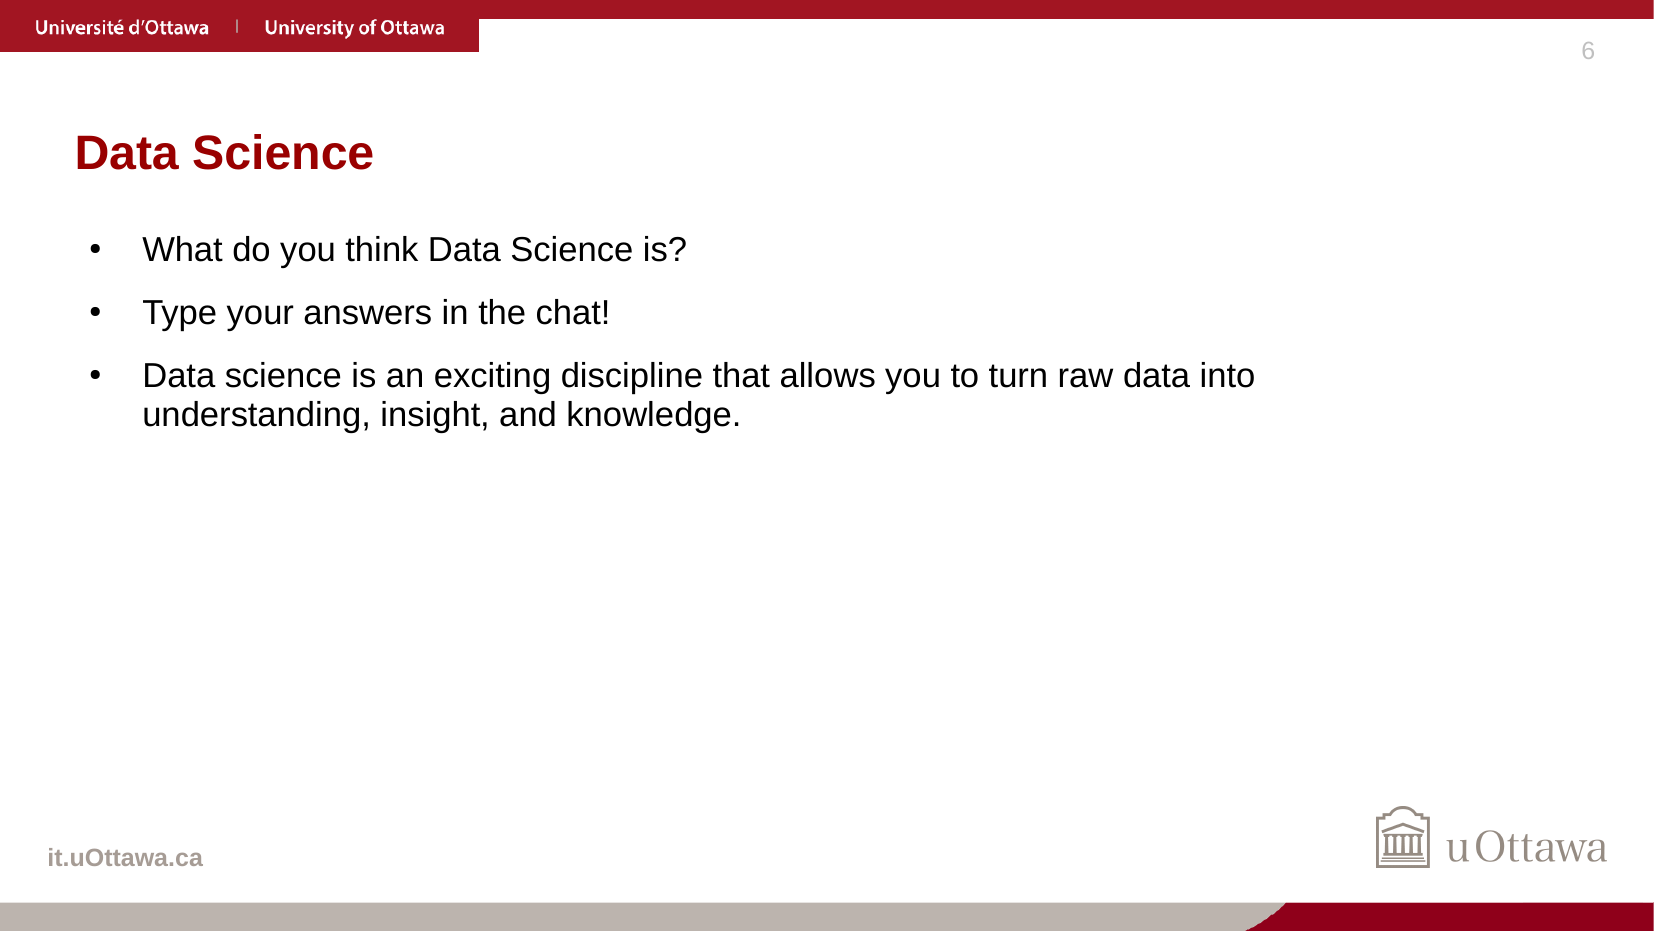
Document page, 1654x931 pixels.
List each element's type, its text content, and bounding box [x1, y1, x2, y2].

title Data Science [74, 93, 1481, 212]
picture [1376, 806, 1607, 868]
picture [0, 0, 1654, 52]
list What do you think Data Science is? Type your answers in the chat! Data science is an exciting discipline that allows you to turn raw data into understanding, insight, and knowledge. [71, 230, 1477, 740]
picture [0, 903, 1654, 931]
